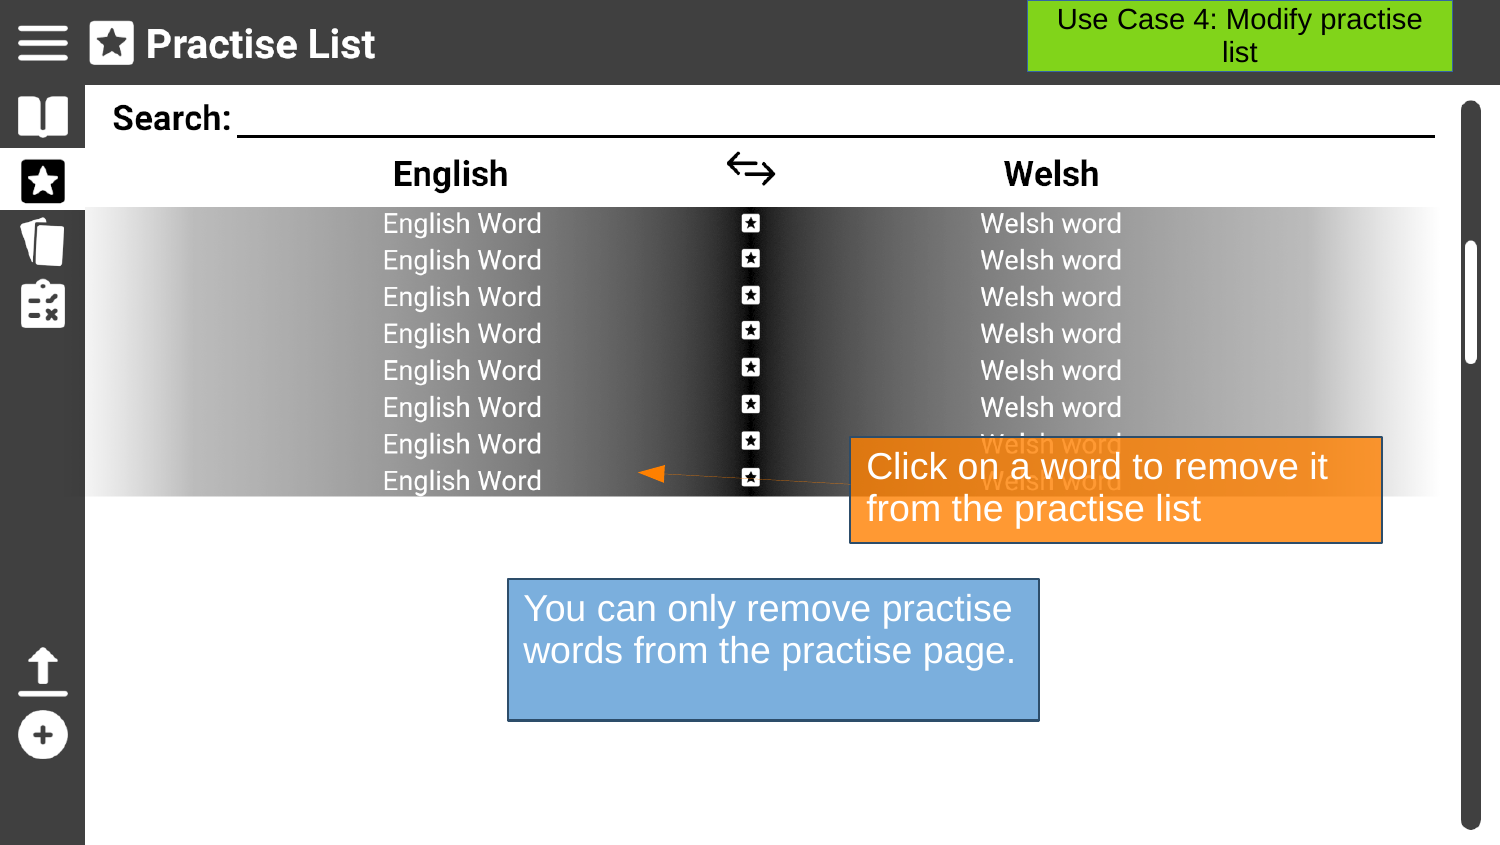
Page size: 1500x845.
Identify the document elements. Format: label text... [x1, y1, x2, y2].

text_box Click on a word to remove it from the practise list [850, 437, 1383, 544]
text_box You can only remove practise words from the practise page. [507, 578, 1040, 721]
text_box Use Case 4: Modify practise list [1027, 0, 1453, 72]
picture [0, 0, 1500, 845]
